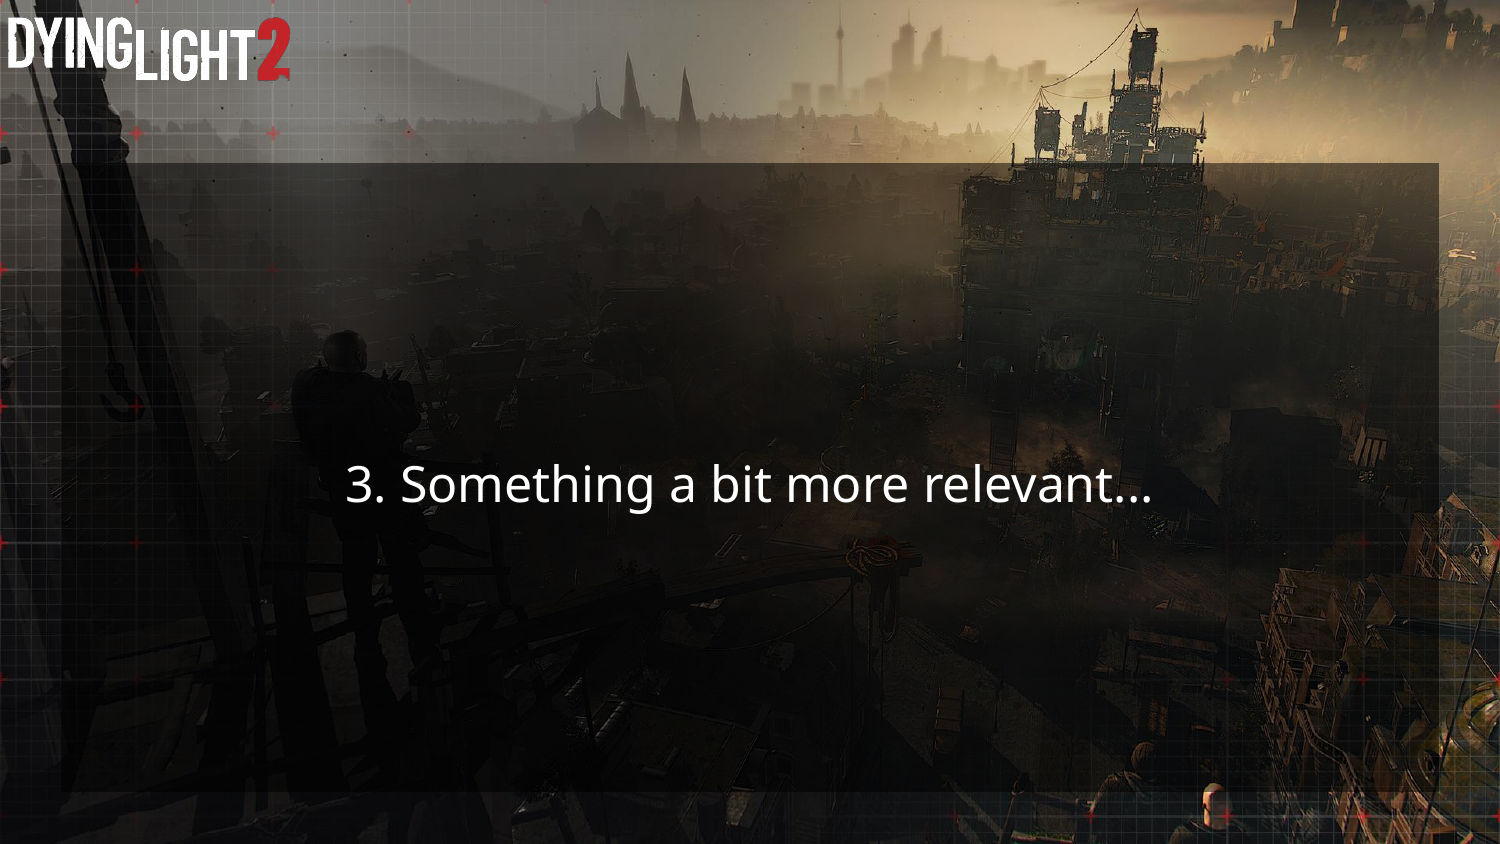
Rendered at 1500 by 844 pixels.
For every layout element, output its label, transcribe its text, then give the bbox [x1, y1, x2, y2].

picture [0, 0, 1500, 844]
text_box 3. Something a bit more relevant... [61, 163, 1439, 792]
